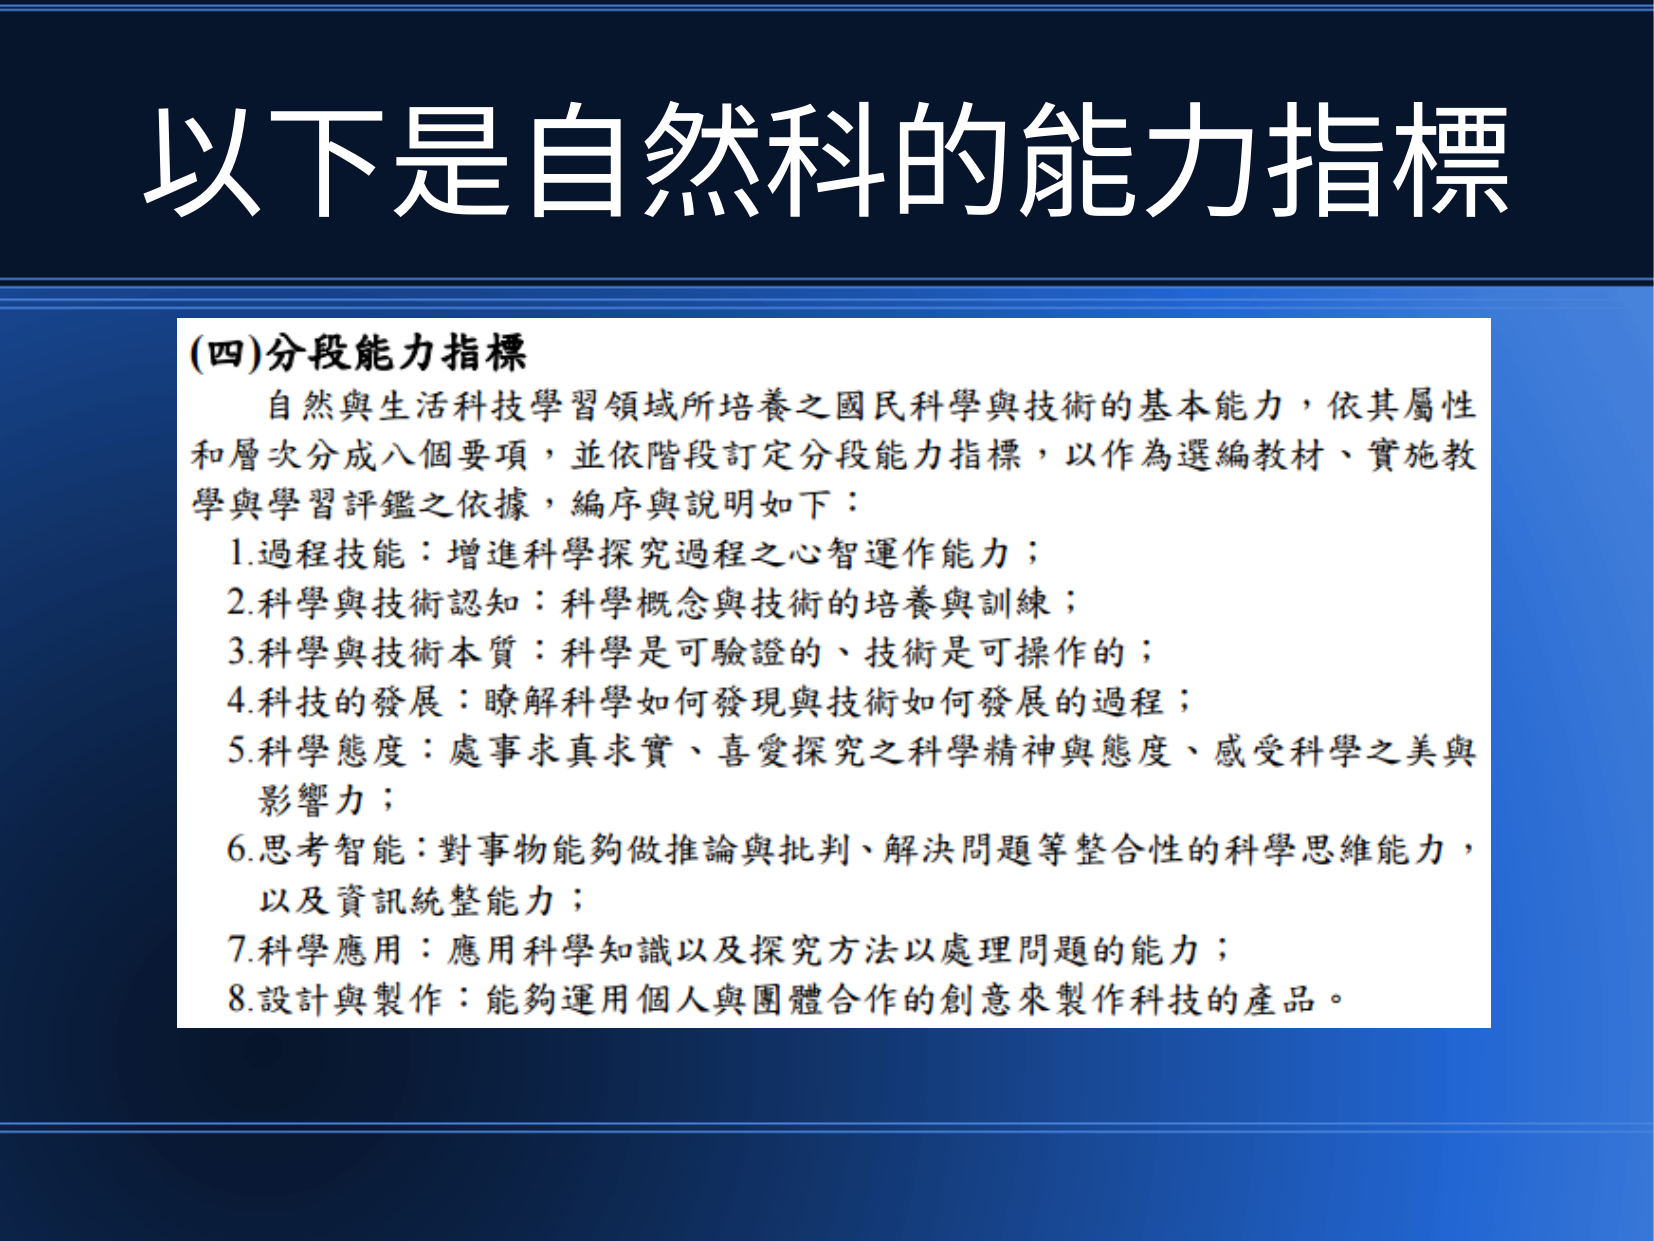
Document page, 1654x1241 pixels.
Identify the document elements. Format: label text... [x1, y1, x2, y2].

picture [0, 0, 1654, 1241]
title 以下是自然科的能力指標 [82, 49, 1571, 257]
